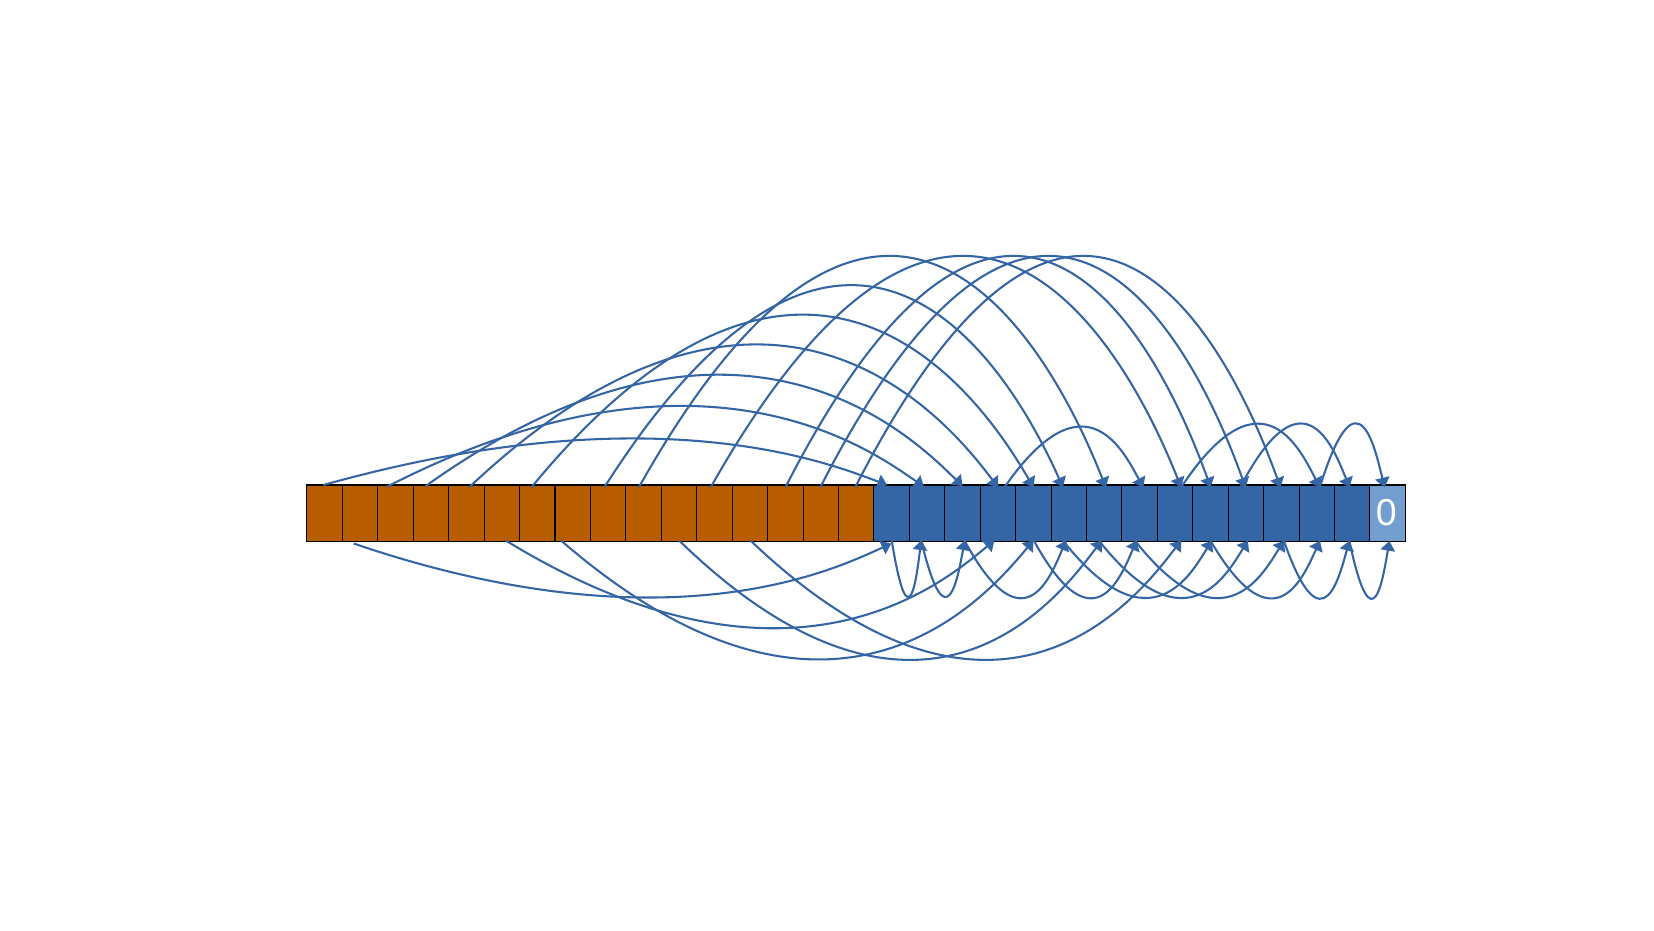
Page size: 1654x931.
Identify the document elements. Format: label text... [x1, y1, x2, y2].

table_header [1016, 486, 1051, 541]
table_header [556, 486, 590, 541]
table_header 0 [1370, 486, 1405, 541]
table_header [591, 486, 625, 541]
table_header [804, 486, 838, 541]
table_header [1122, 486, 1157, 541]
table_header [1229, 486, 1263, 541]
table_header [1264, 486, 1299, 541]
table_header [307, 486, 342, 541]
table_header [1087, 486, 1121, 541]
table_header [874, 486, 909, 541]
table_header [1300, 486, 1334, 541]
table_header [1158, 486, 1192, 541]
table_header [1335, 486, 1369, 541]
table_header [626, 486, 661, 541]
table_header [981, 486, 1015, 541]
table_header [733, 486, 767, 541]
table_header [343, 486, 377, 541]
table_header [378, 486, 413, 541]
table_header [485, 486, 519, 541]
table_header [910, 486, 944, 541]
table_header [768, 486, 803, 541]
table_header [1052, 486, 1086, 541]
table_header [945, 486, 980, 541]
table_header [520, 486, 554, 541]
table_header [839, 486, 873, 541]
table_header [662, 486, 696, 541]
table_header [697, 486, 732, 541]
table_header [449, 486, 484, 541]
table_header [1193, 486, 1228, 541]
table_header [414, 486, 448, 541]
